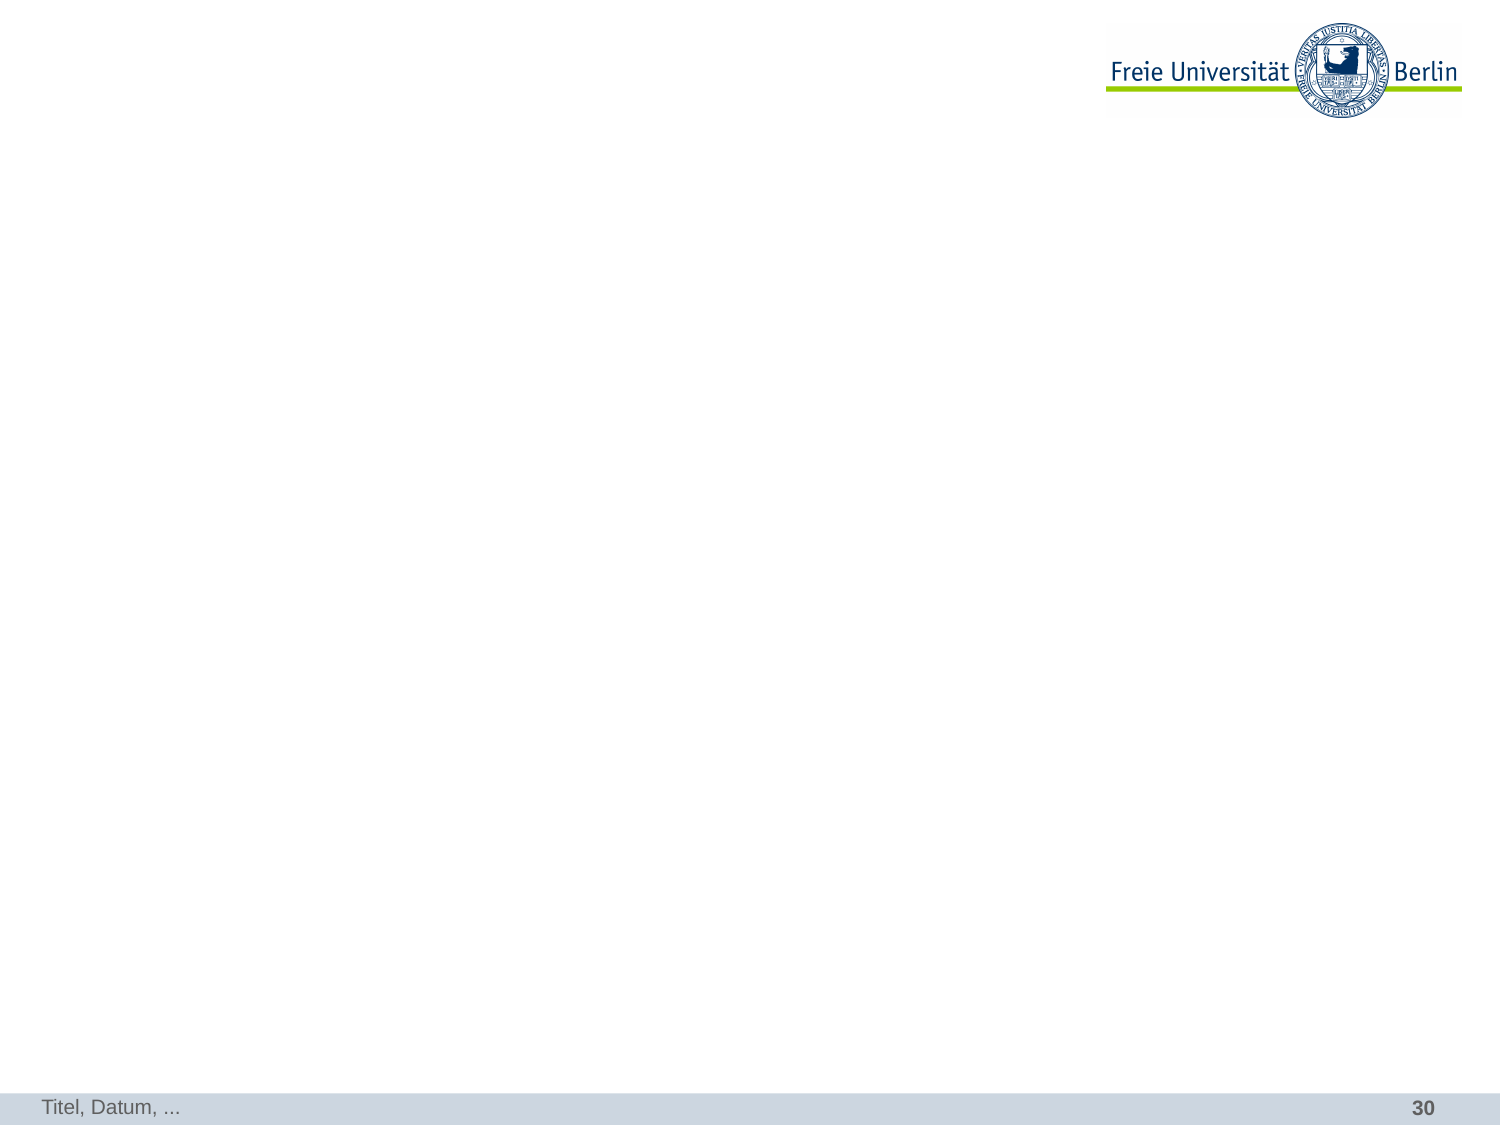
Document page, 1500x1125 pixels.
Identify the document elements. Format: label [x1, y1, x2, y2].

picture [1106, 23, 1462, 118]
